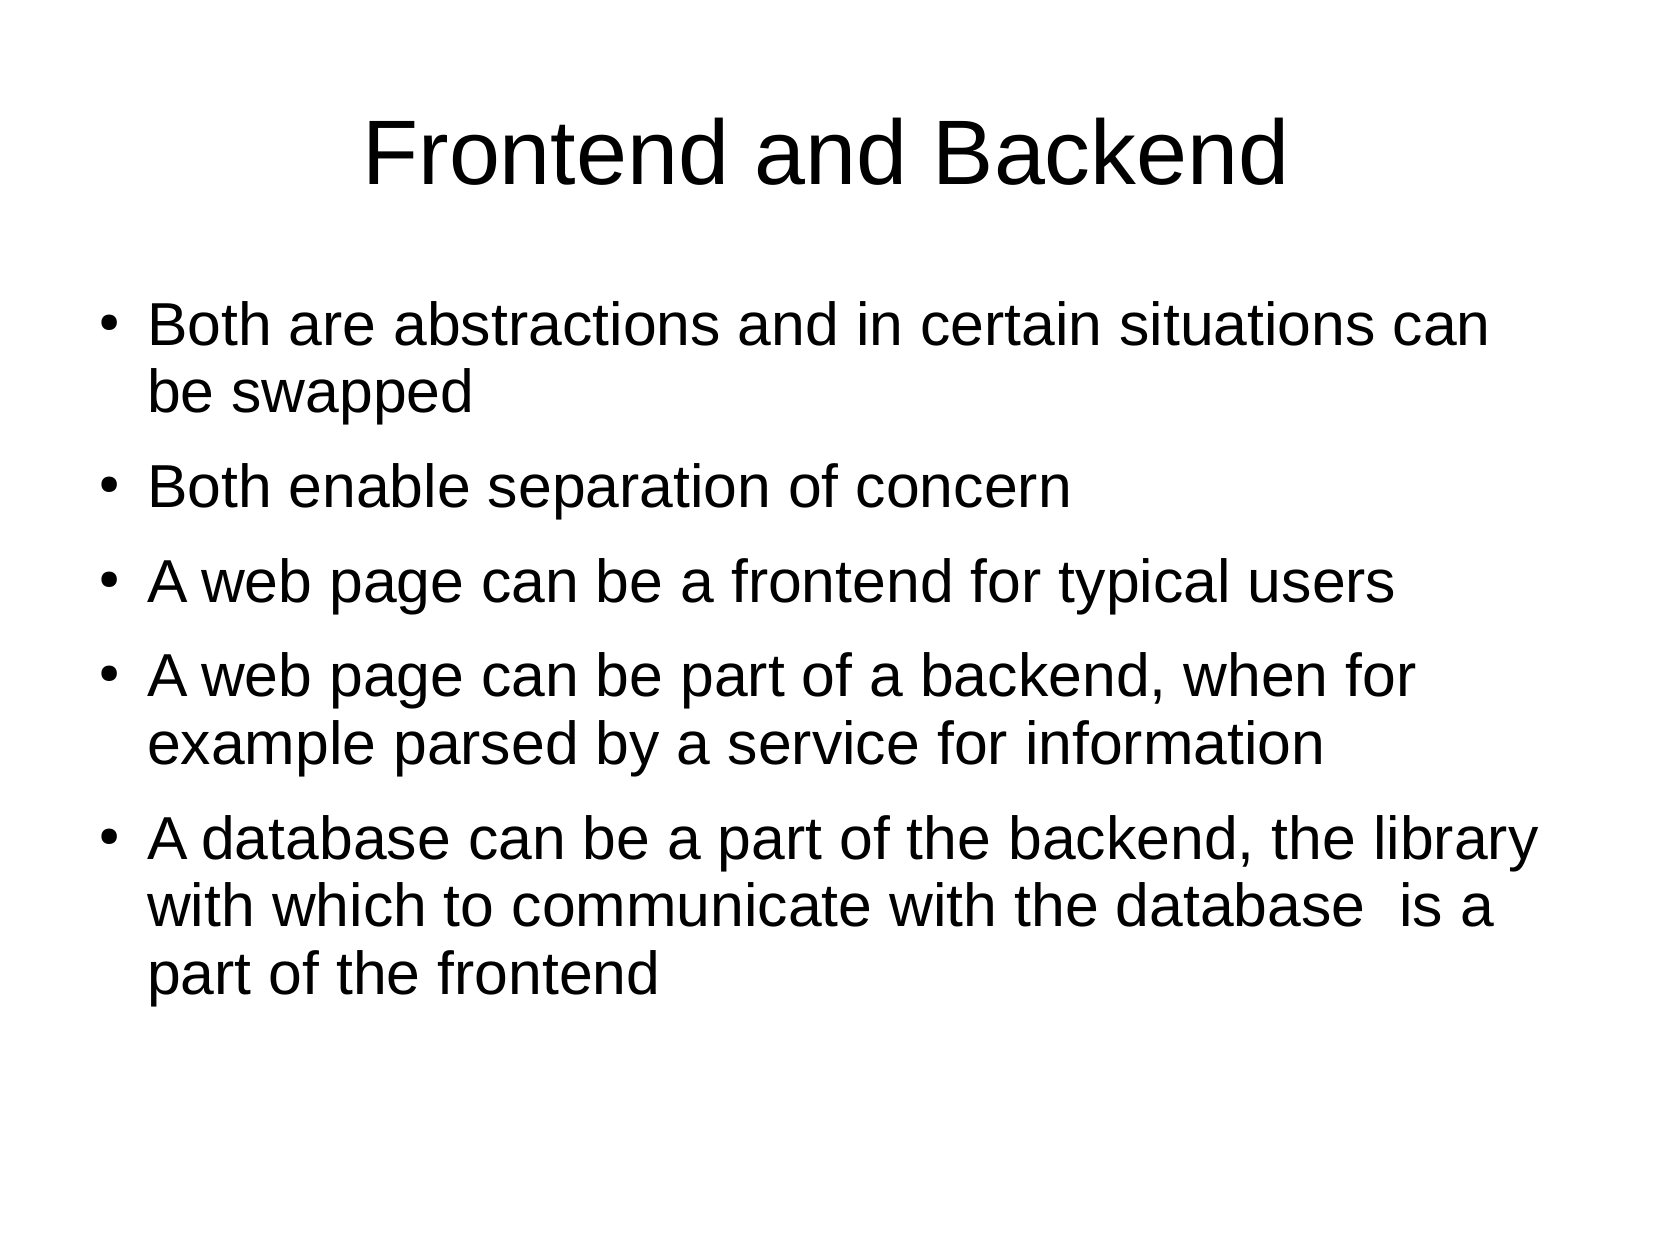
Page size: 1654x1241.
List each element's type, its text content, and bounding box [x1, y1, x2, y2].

title Frontend and Backend [82, 49, 1571, 257]
list Both are abstractions and in certain situations can be swapped Both enable separation of concern A web page can be a frontend for typical users A web page can be part of a backend, when for example parsed by a service for information A database can be a part of the backend, the library with which to communicate with the database is a part of the frontend [82, 290, 1571, 1010]
